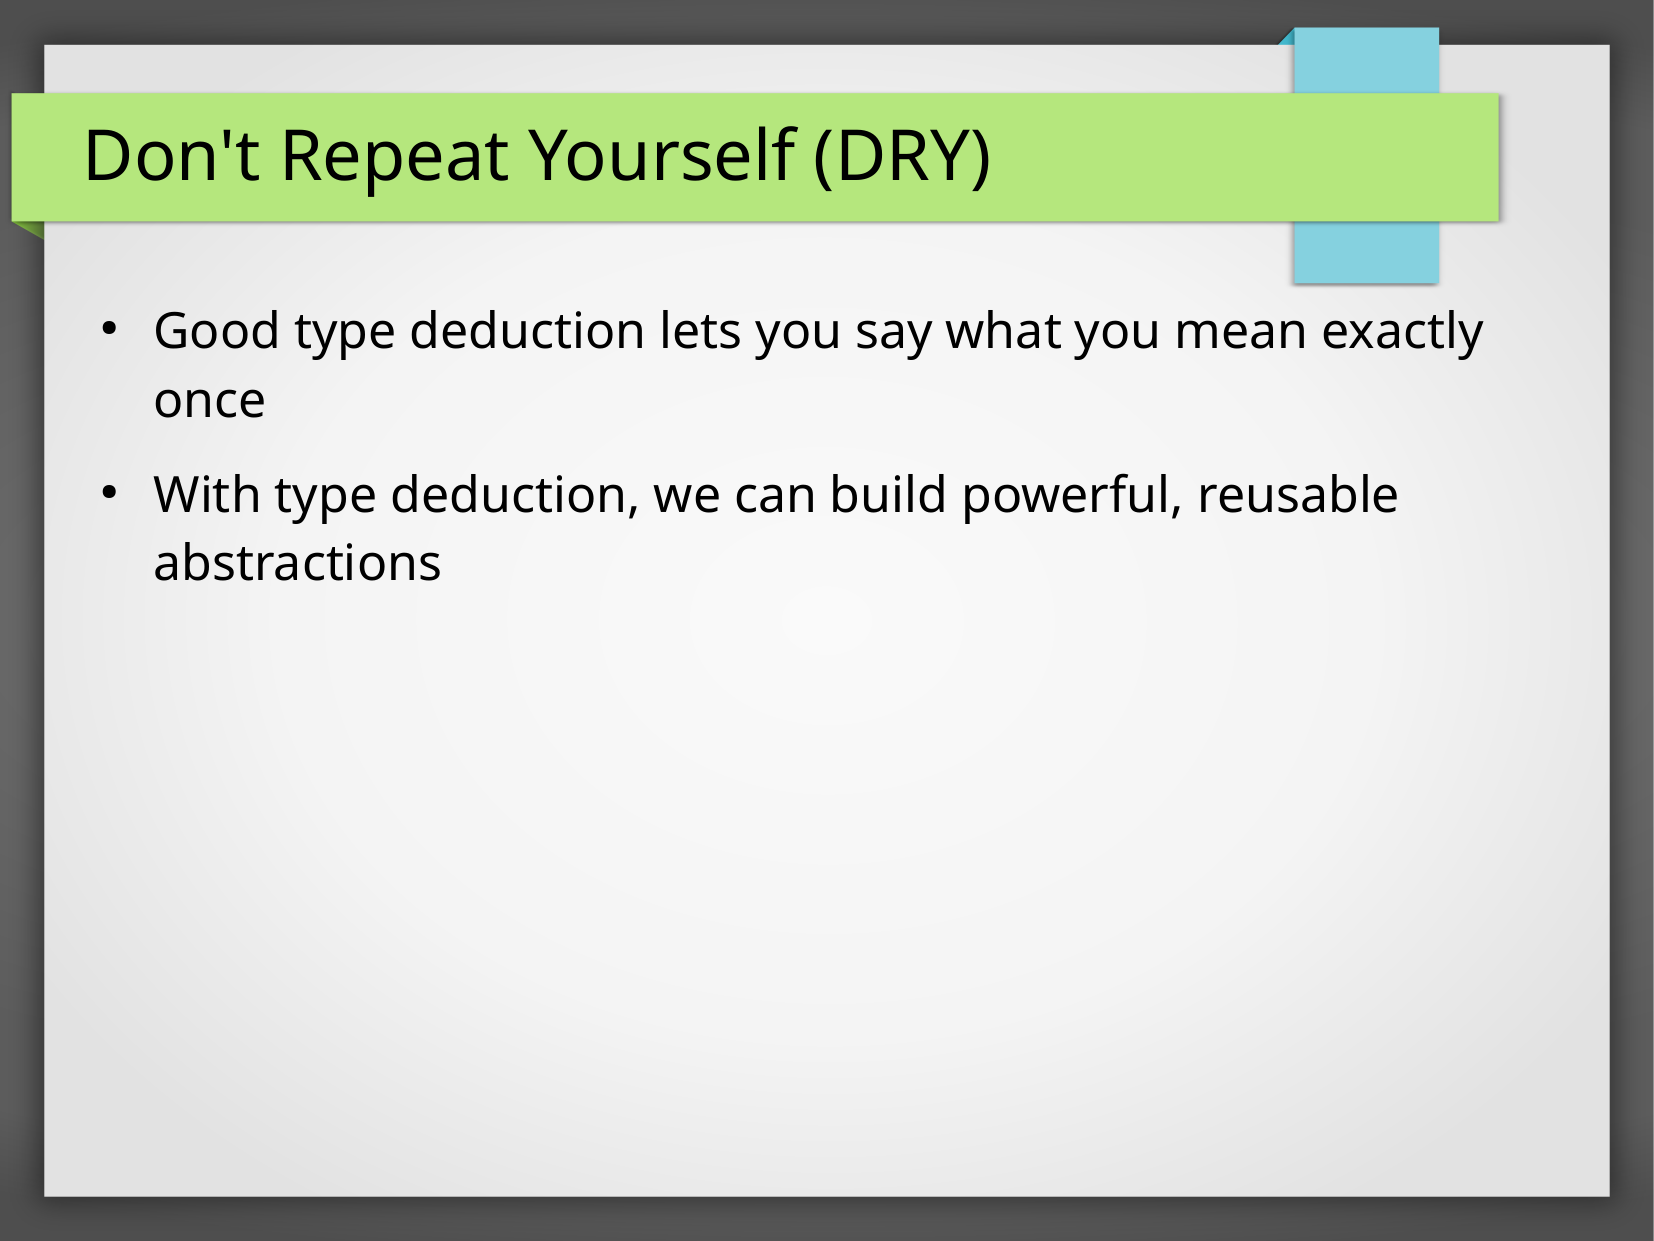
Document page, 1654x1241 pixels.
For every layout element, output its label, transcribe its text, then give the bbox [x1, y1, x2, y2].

title Don't Repeat Yourself (DRY) [82, 94, 1264, 213]
picture [0, 0, 1654, 1241]
list Good type deduction lets you say what you mean exactly once With type deduction, we can build powerful, reusable abstractions [82, 295, 1571, 1015]
